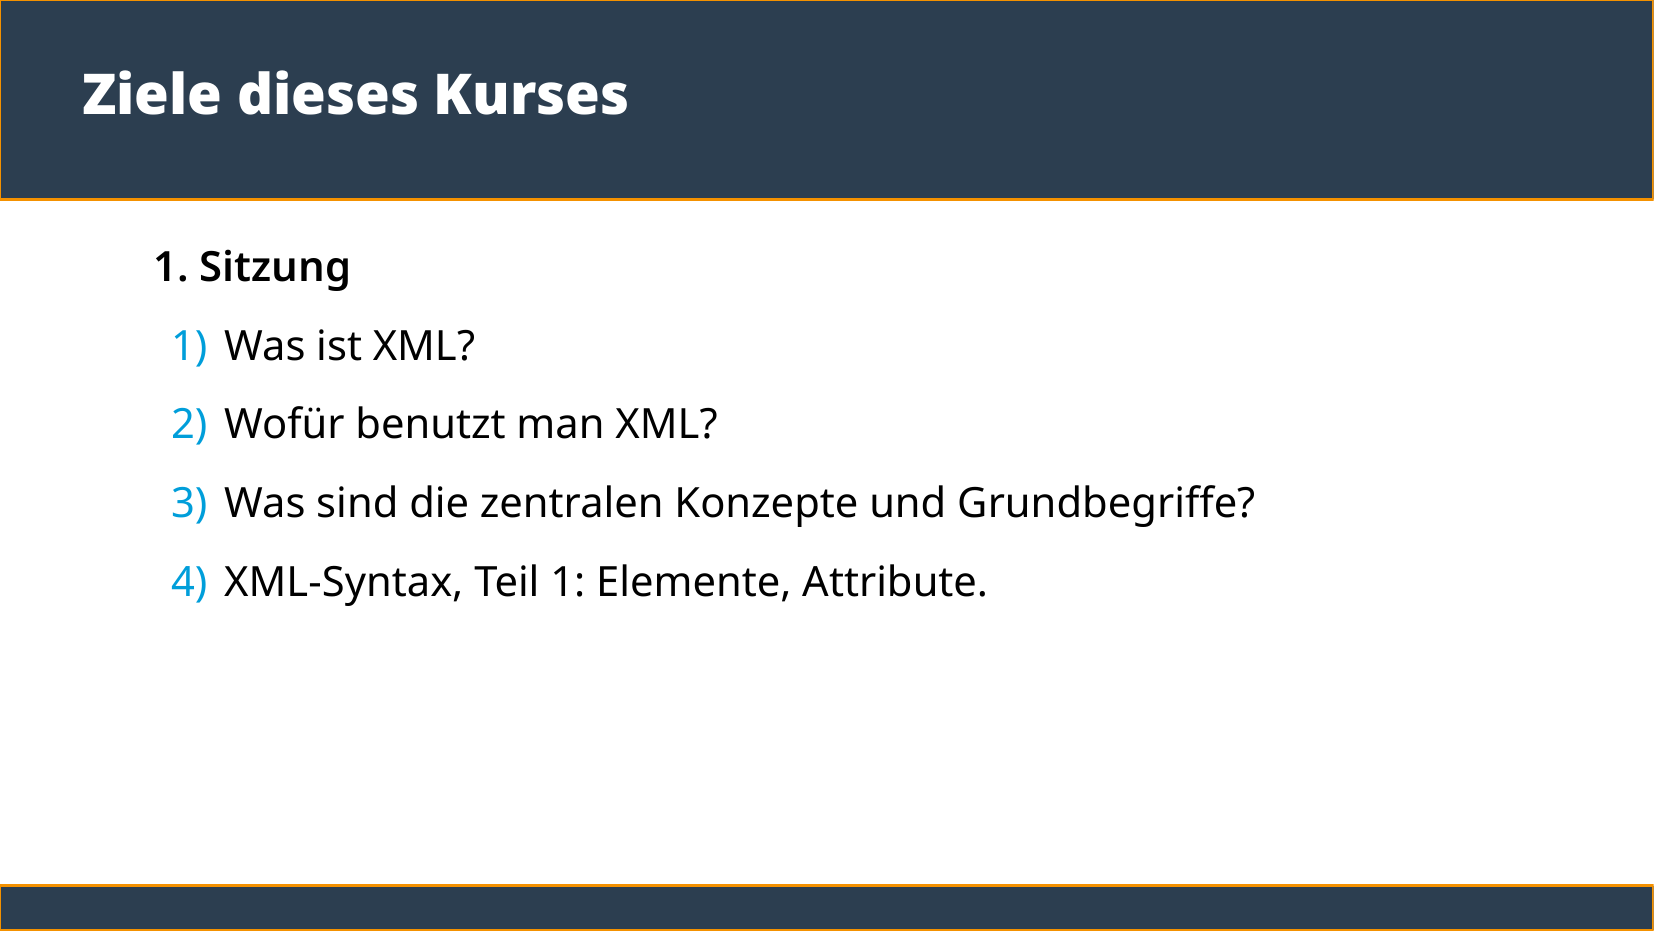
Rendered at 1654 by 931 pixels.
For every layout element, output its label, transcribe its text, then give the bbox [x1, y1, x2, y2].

title Ziele dieses Kurses [82, 14, 1571, 171]
list 1. Sitzung Was ist XML? Wofür benutzt man XML? Was sind die zentralen Konzepte und Grundbegriffe? XML-Syntax, Teil 1: Elemente, Attribute. [82, 236, 1563, 811]
